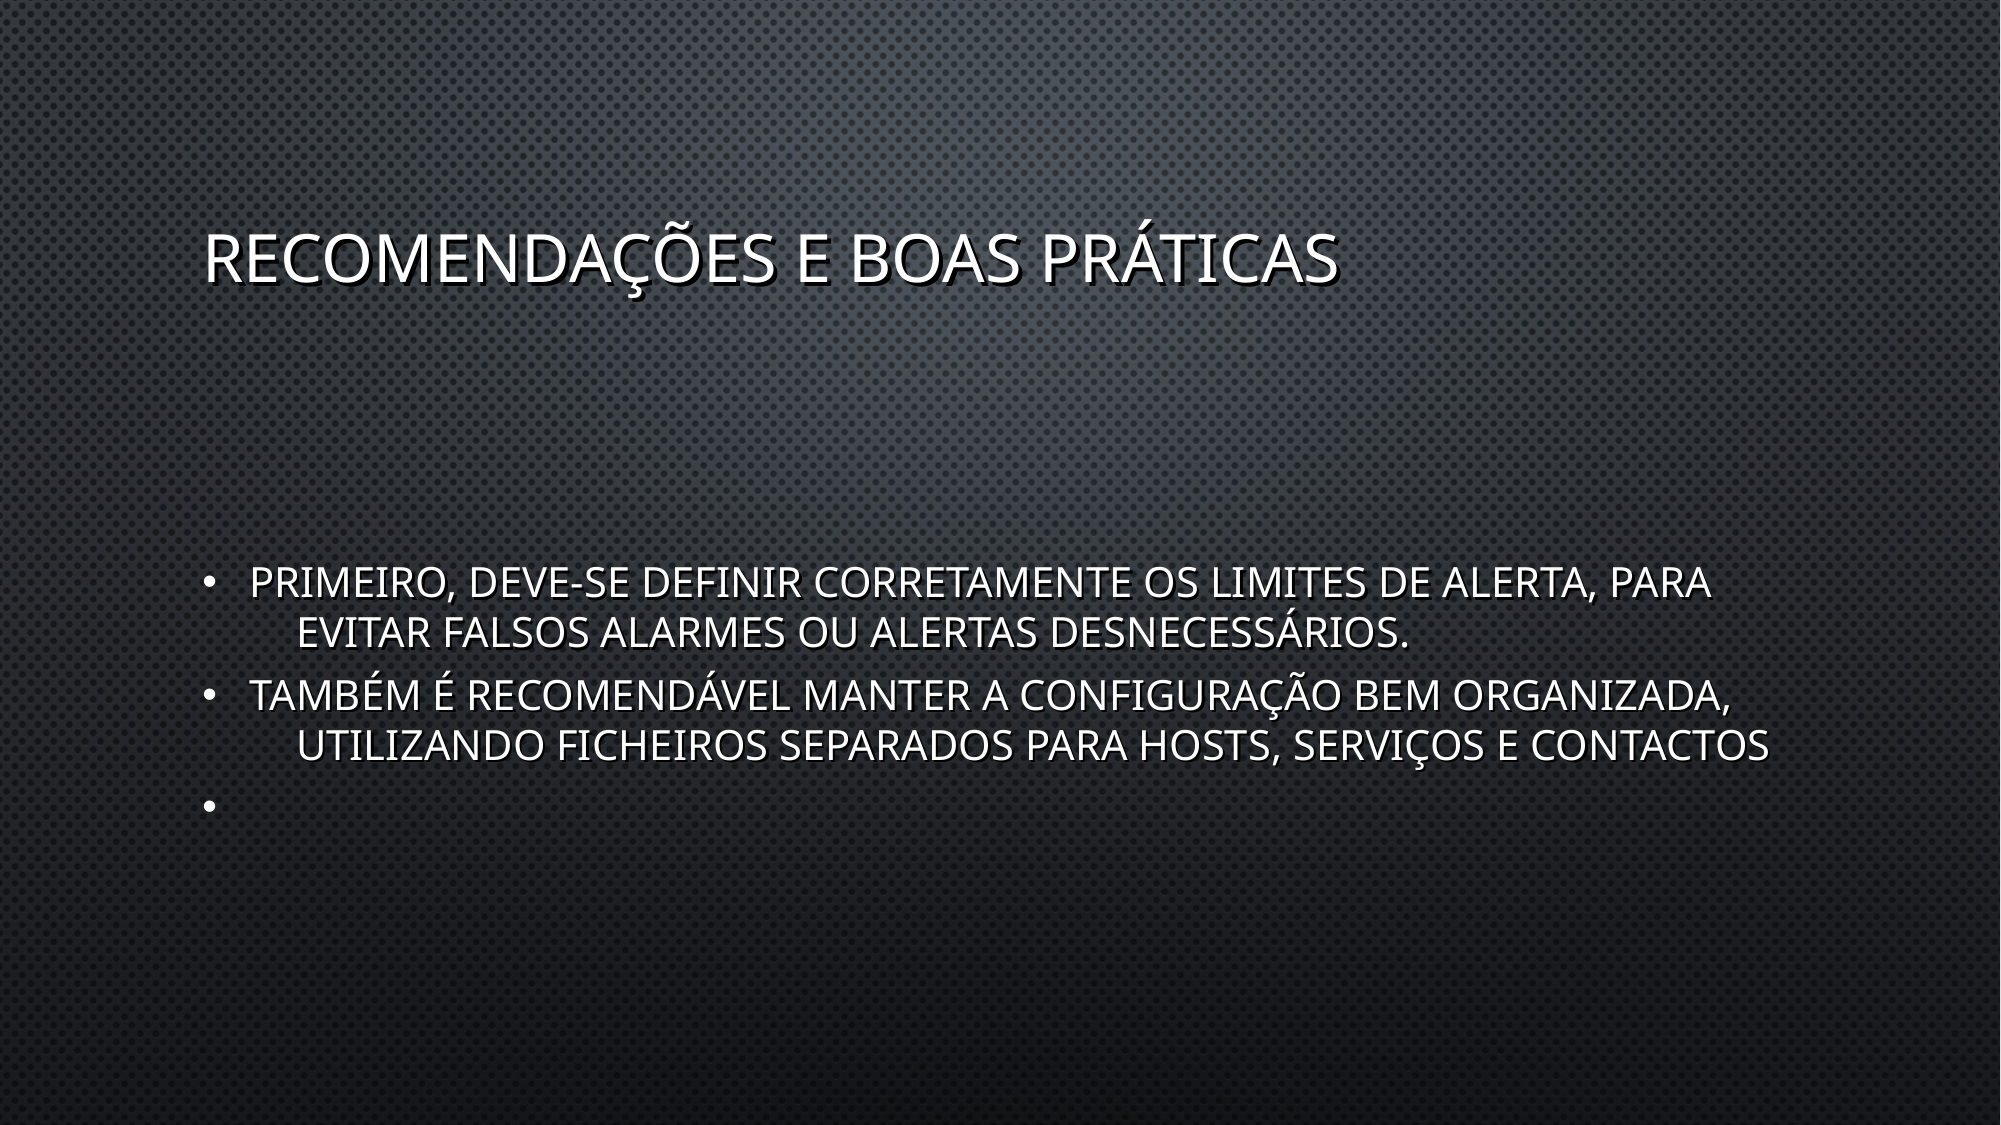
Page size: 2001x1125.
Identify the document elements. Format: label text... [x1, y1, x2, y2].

title Recomendações e boas práticas [187, 99, 1813, 413]
list Primeiro, deve-se definir corretamente os limites de alerta, para evitar falsos alarmes ou alertas desnecessários. Também é recomendável manter a configuração bem organizada, utilizando ficheiros separados para hosts, serviços e contactos [187, 437, 1813, 950]
